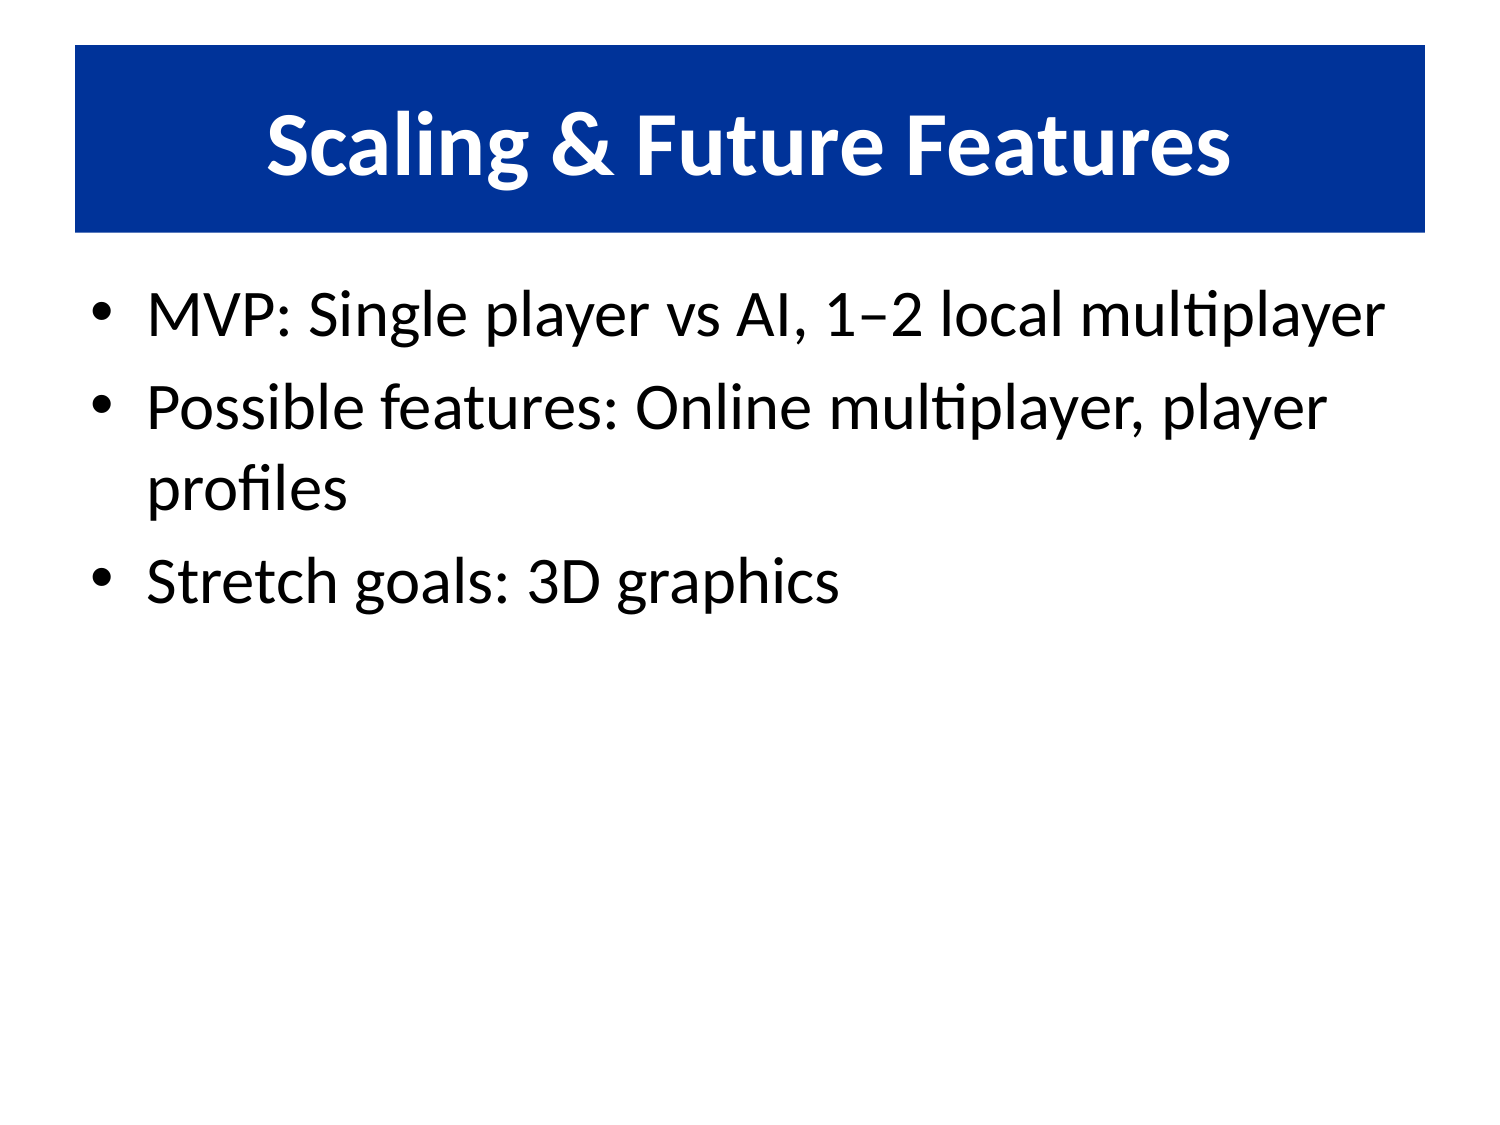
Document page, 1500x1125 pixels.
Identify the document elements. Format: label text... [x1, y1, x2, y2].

title Scaling & Future Features [75, 45, 1425, 233]
list MVP: Single player vs AI, 1–2 local multiplayer Possible features: Online multiplayer, player profiles Stretch goals: 3D graphics [75, 262, 1425, 1005]
